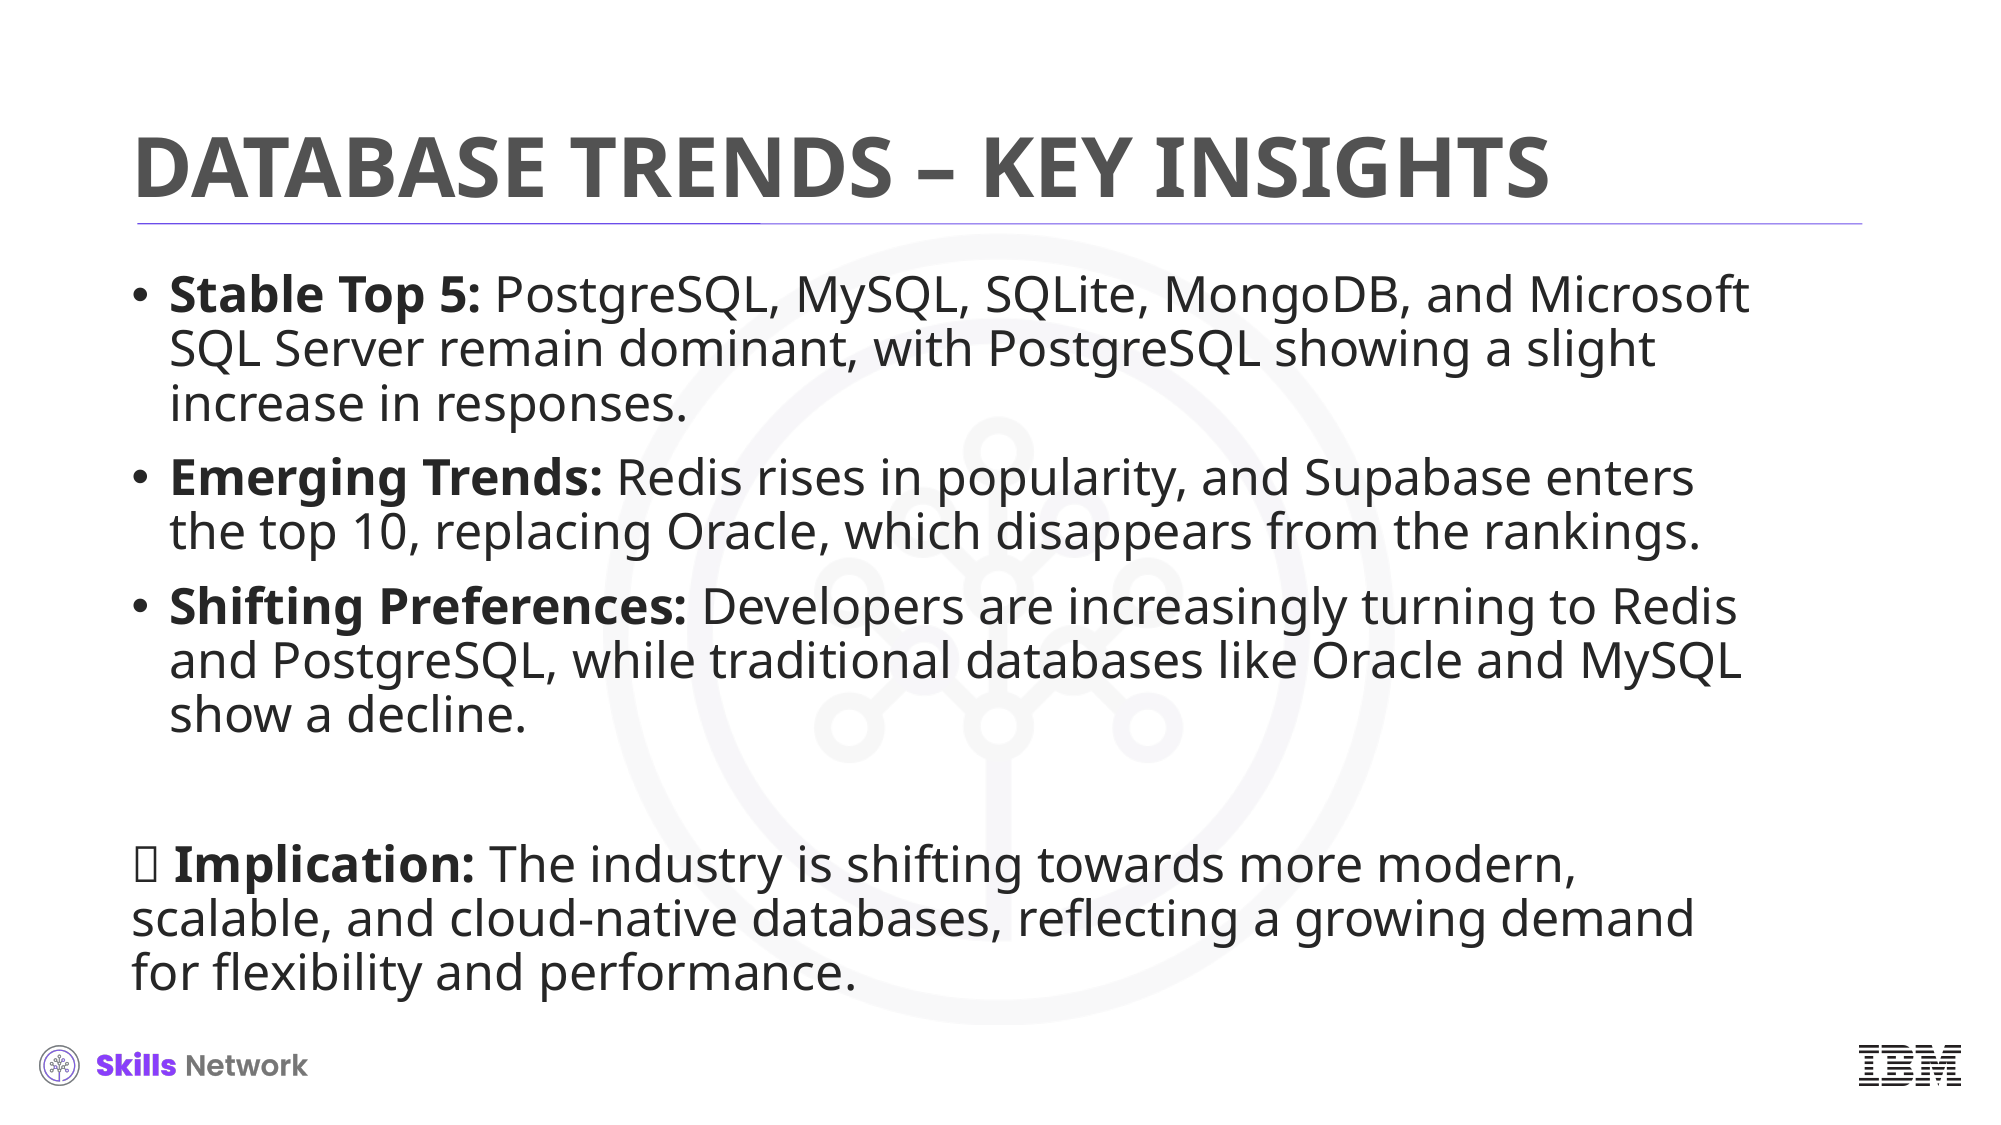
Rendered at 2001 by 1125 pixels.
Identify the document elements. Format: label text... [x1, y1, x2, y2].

title DATABASE TRENDS – KEY INSIGHTS [116, 59, 1999, 281]
list Stable Top 5: PostgreSQL, MySQL, SQLite, MongoDB, and Microsoft SQL Server remain dominant, with PostgreSQL showing a slight increase in responses. Emerging Trends: Redis rises in popularity, and Supabase enters the top 10, replacing Oracle, which disappears from the rankings. Shifting Preferences: Developers are increasingly turning to Redis and PostgreSQL, while traditional databases like Oracle and MySQL show a decline. 📌 Implication: The industry is shifting towards more modern, scalable, and cloud-native databases, reflecting a growing demand for flexibility and performance. [116, 262, 1776, 1010]
picture [1859, 1045, 1961, 1086]
picture [39, 1045, 308, 1086]
